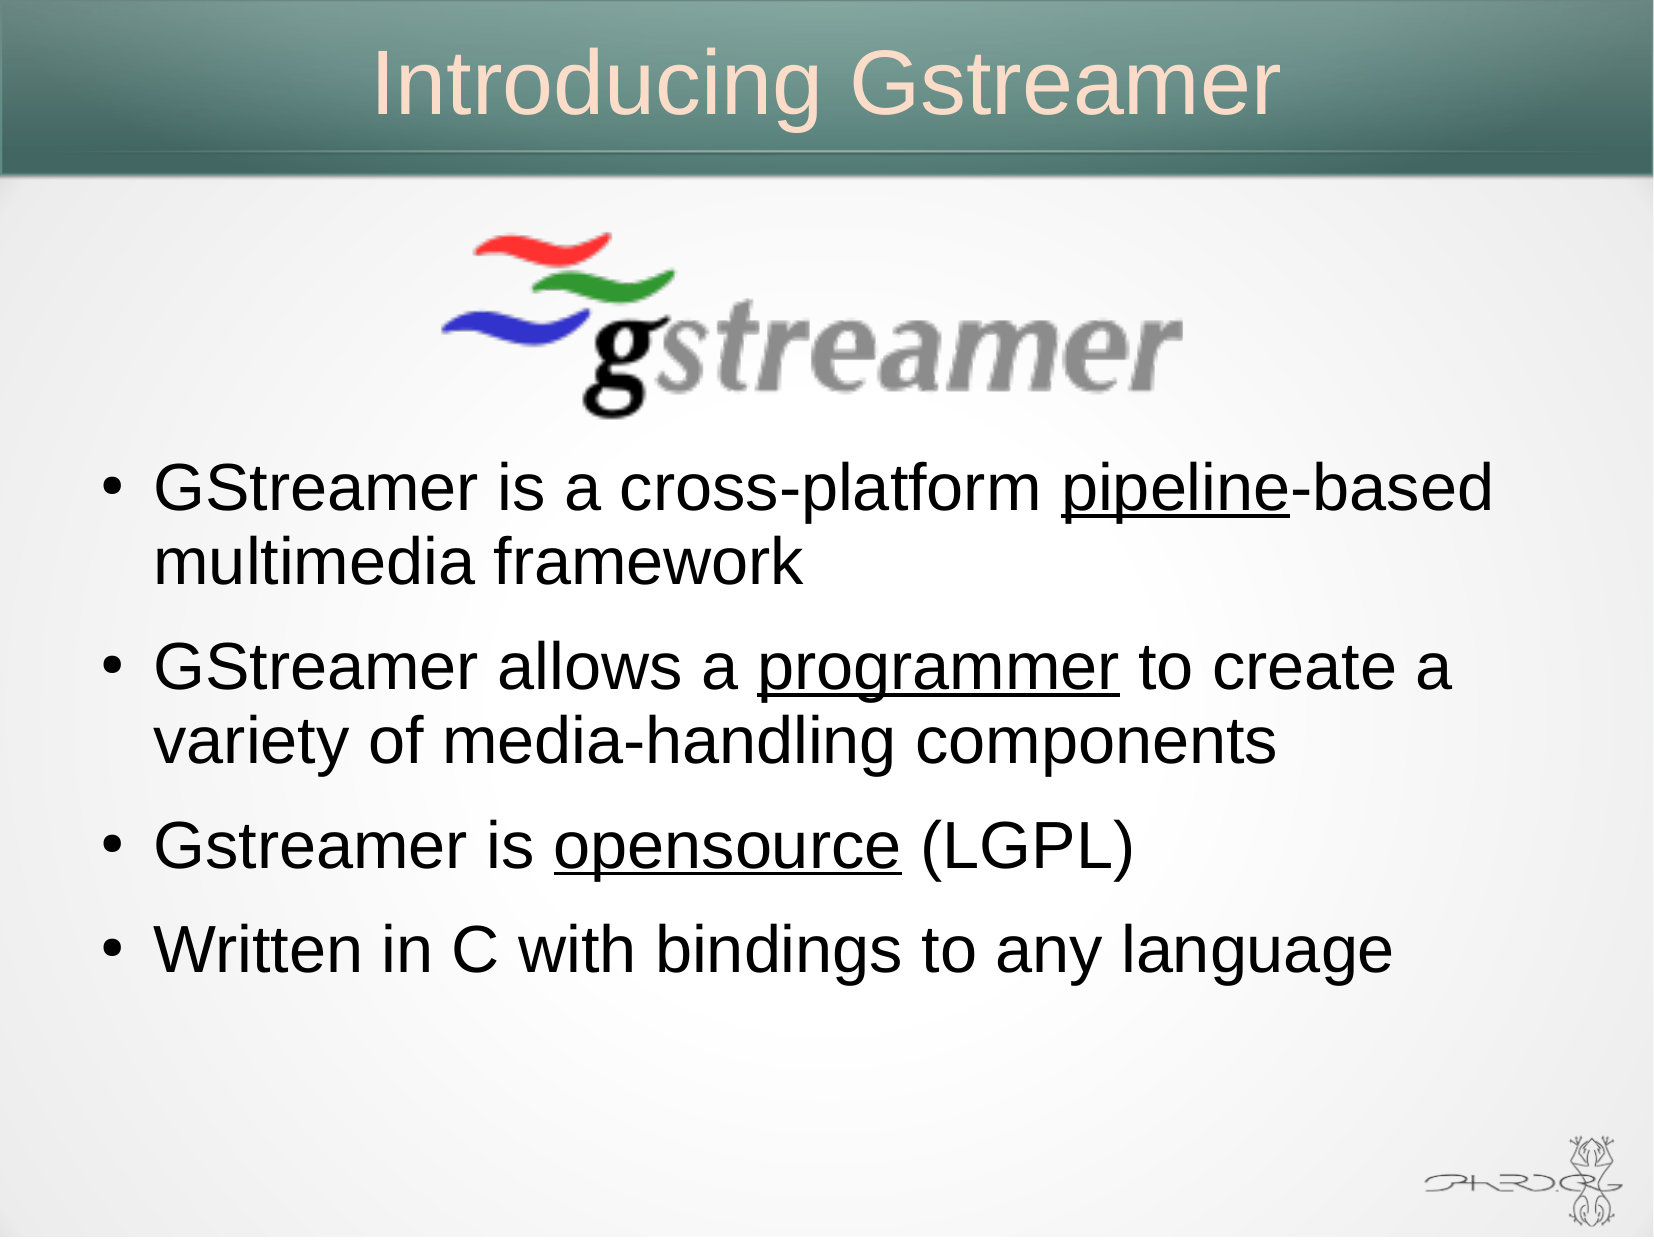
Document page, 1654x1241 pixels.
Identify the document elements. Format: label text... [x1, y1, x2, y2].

list GStreamer is a cross-platform pipeline-based multimedia framework GStreamer allows a programmer to create a variety of media-handling components Gstreamer is opensource (LGPL) Written in C with bindings to any language [82, 449, 1571, 1169]
picture [0, 0, 1654, 1237]
title Introducing Gstreamer [82, 11, 1571, 154]
